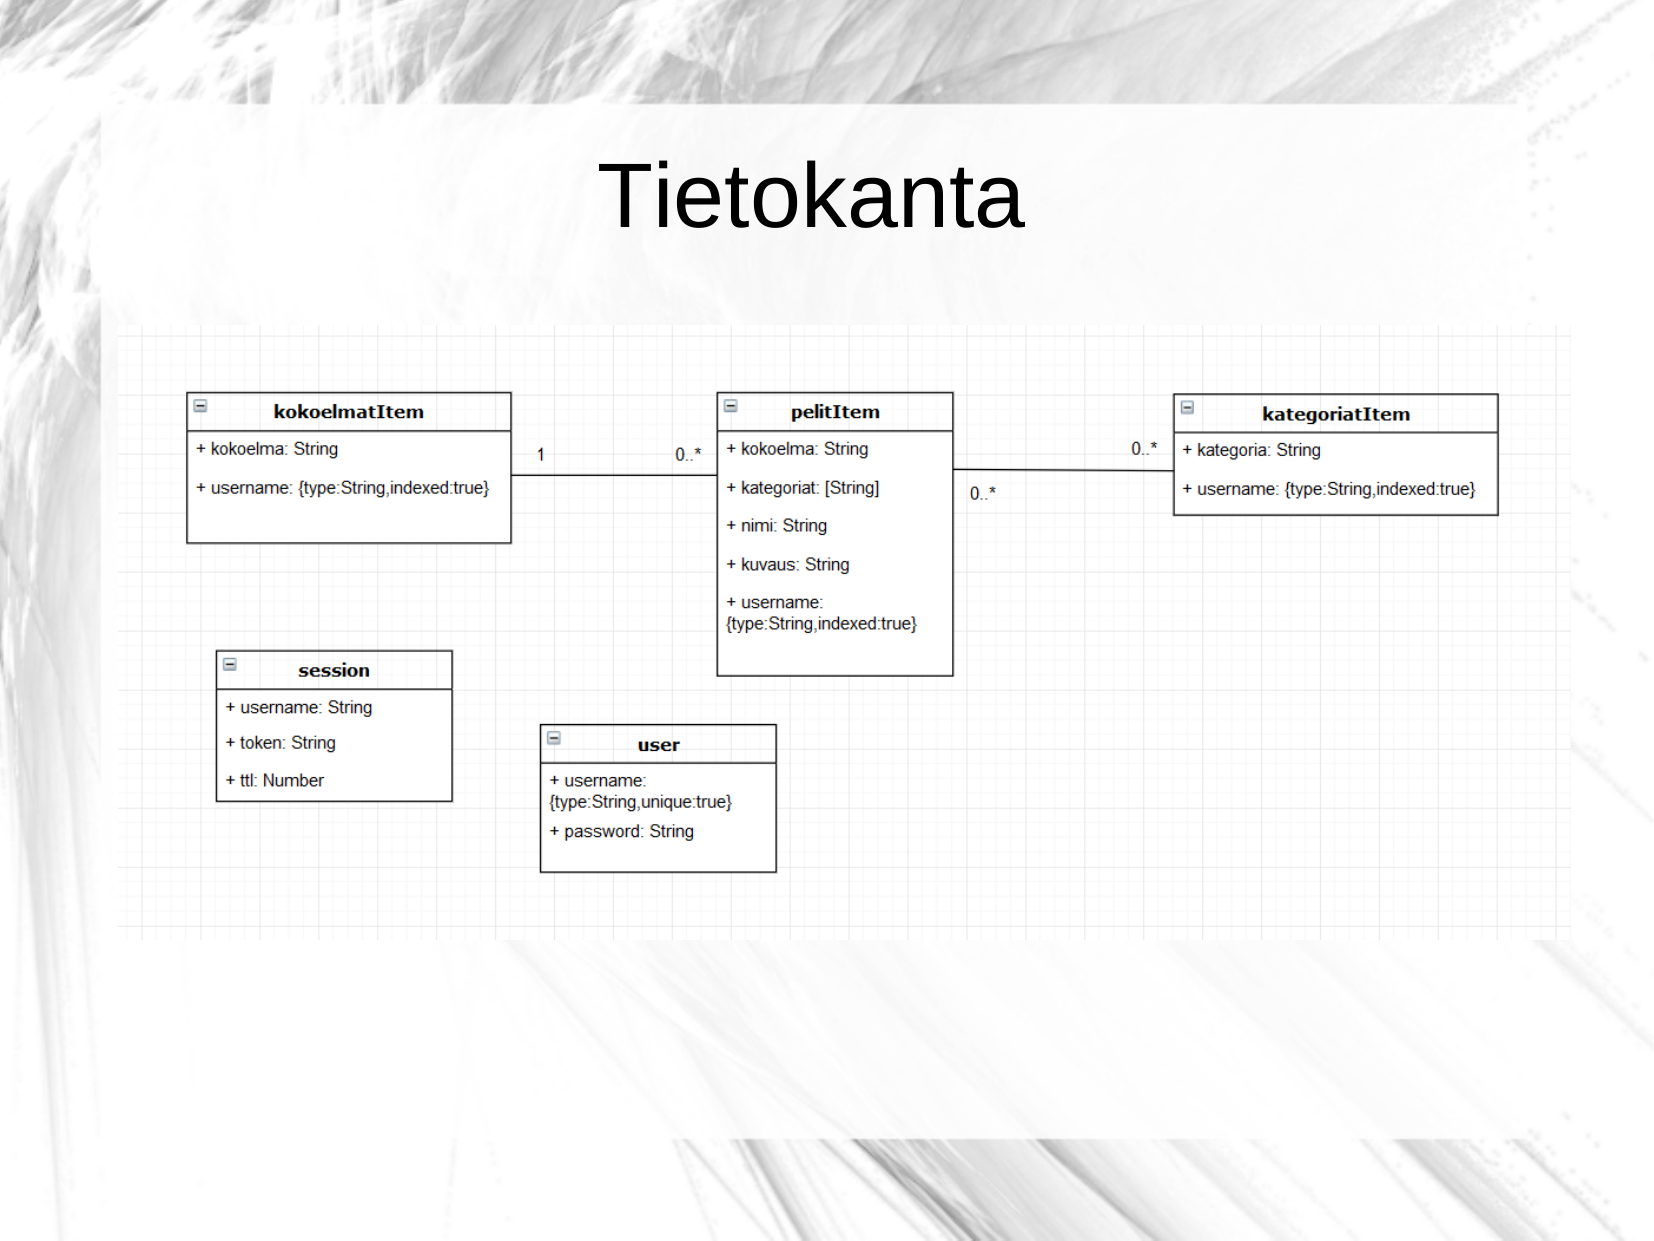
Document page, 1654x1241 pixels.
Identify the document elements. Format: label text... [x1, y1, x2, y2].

title Tietokanta [118, 112, 1506, 281]
picture [0, 0, 1654, 1241]
